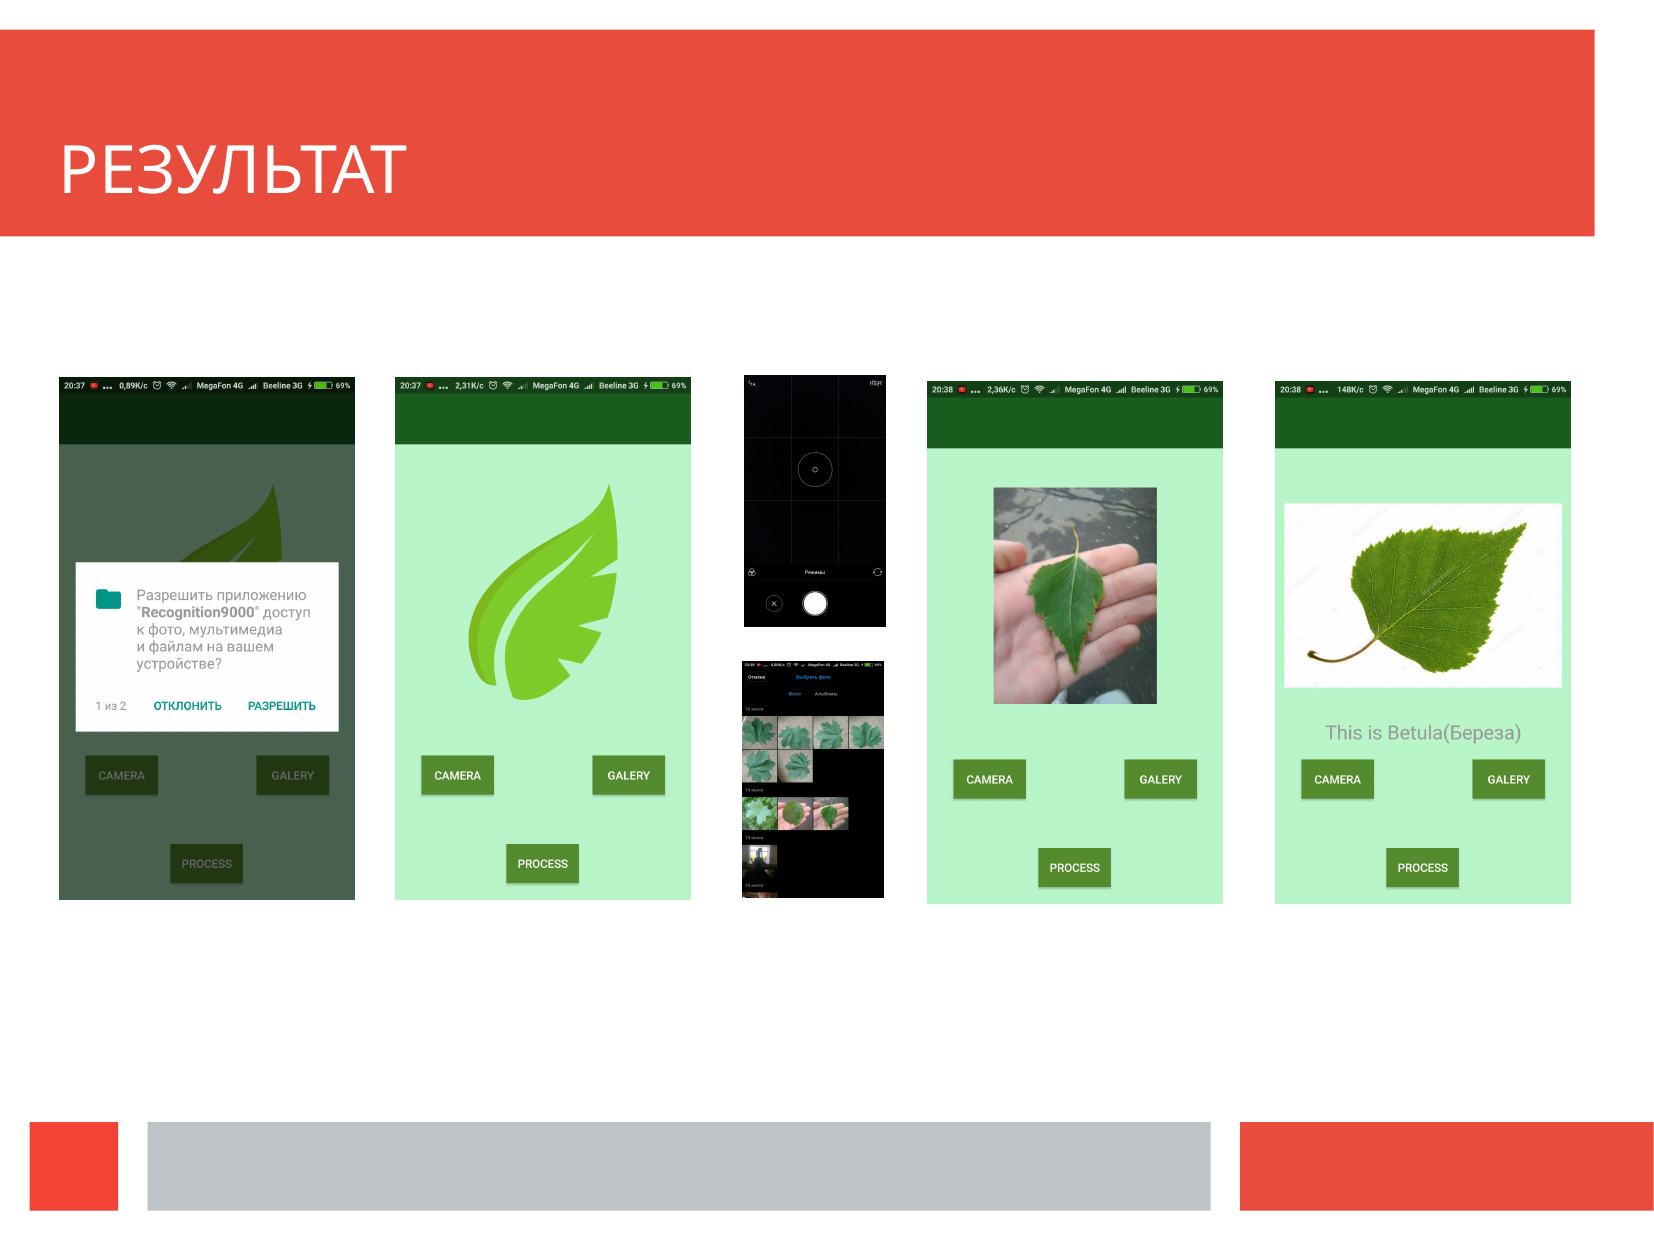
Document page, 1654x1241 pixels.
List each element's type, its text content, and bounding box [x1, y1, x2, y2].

picture [395, 377, 691, 901]
title РЕЗУЛЬТАТ [59, 59, 1595, 207]
picture [1275, 381, 1571, 904]
picture [59, 377, 355, 901]
picture [927, 381, 1223, 904]
picture [744, 375, 886, 627]
picture [742, 661, 884, 898]
